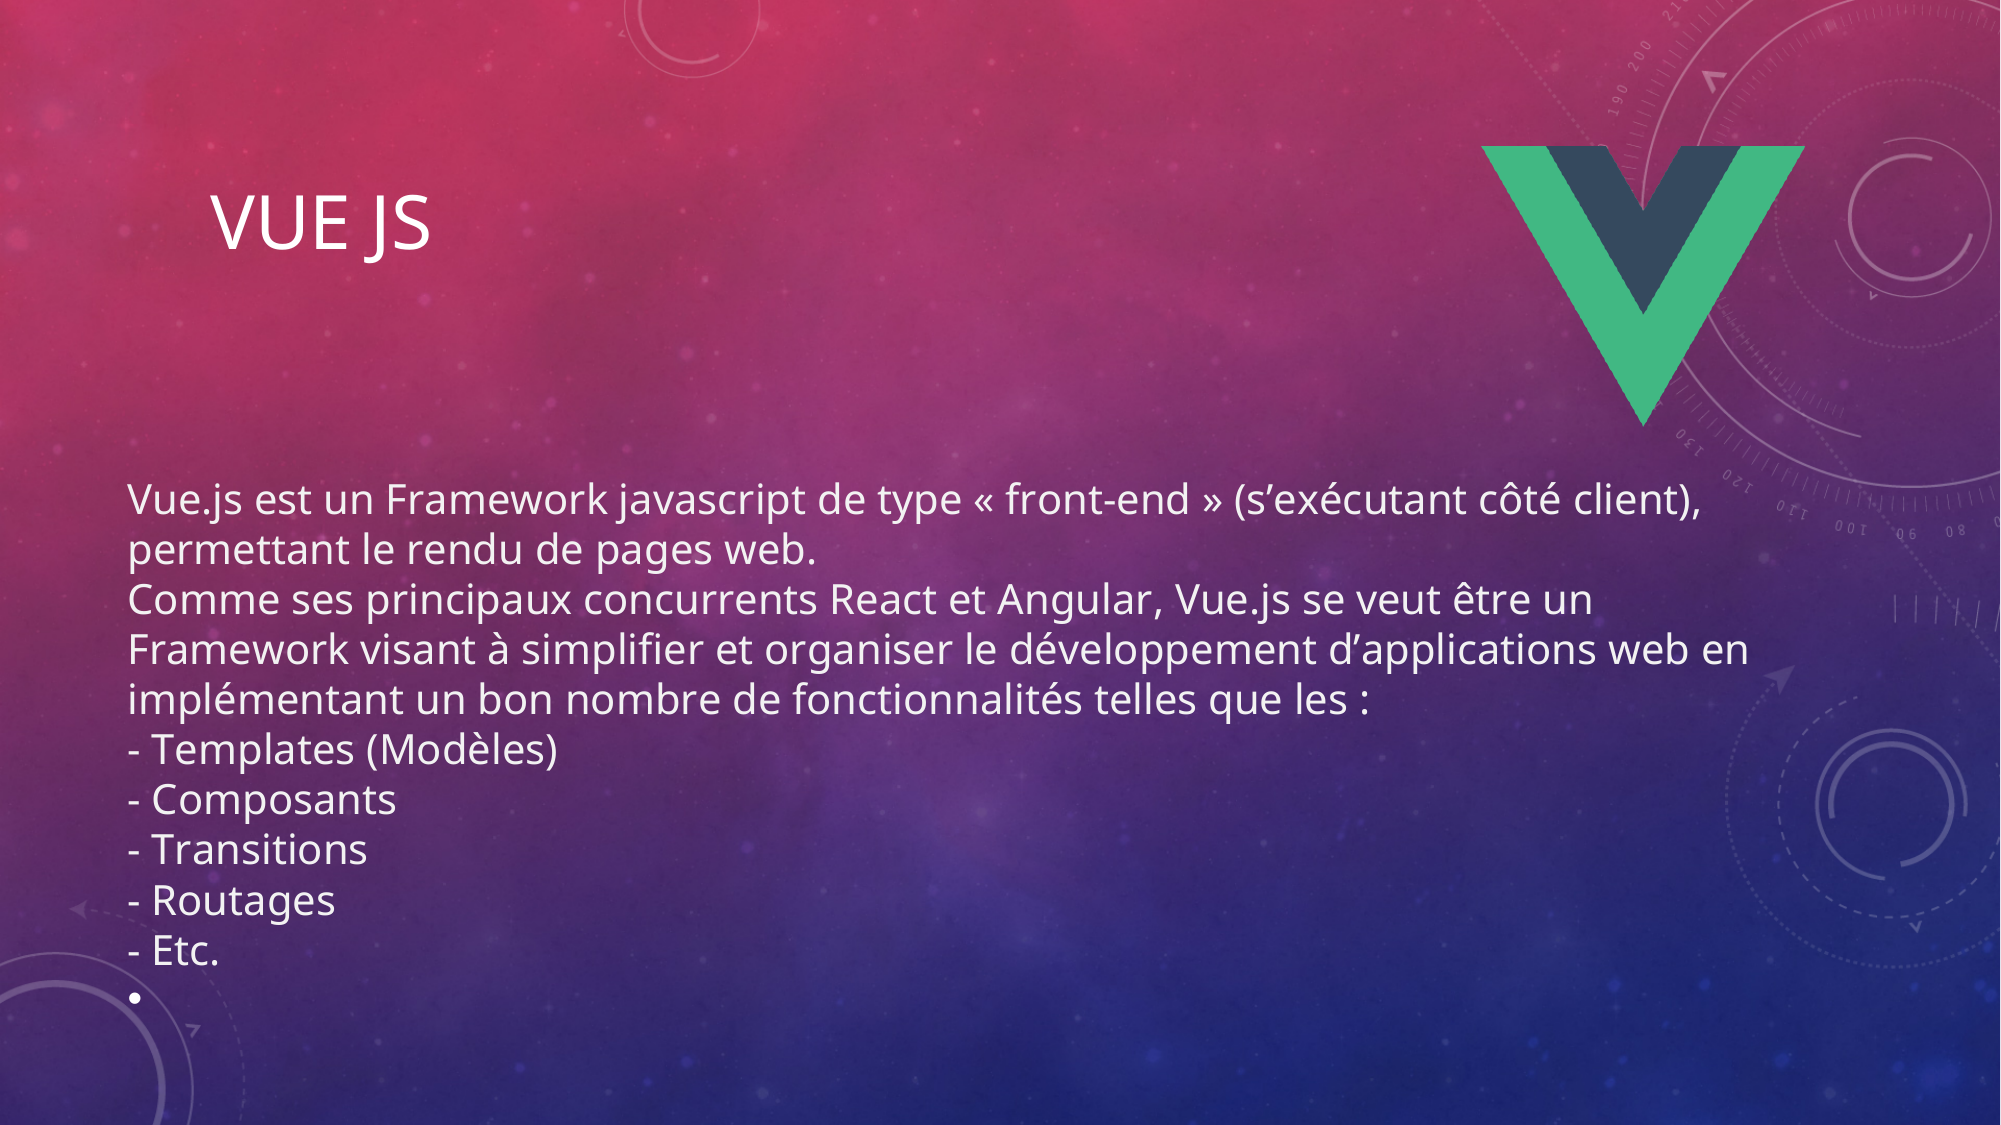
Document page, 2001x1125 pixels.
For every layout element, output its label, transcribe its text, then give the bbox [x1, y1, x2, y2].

title Vue js [195, 99, 1203, 339]
list Vue.js est un Framework javascript de type « front-end » (s’exécutant côté client), permettant le rendu de pages web. Comme ses principaux concurrents React et Angular, Vue.js se veut être un Framework visant à simplifier et organiser le développement d’applications web en implémentant un bon nombre de fonctionnalités telles que les : - Templates (Modèles) - Composants - Transitions - Routages - Etc. [112, 448, 1775, 1048]
picture [1481, 124, 1805, 449]
